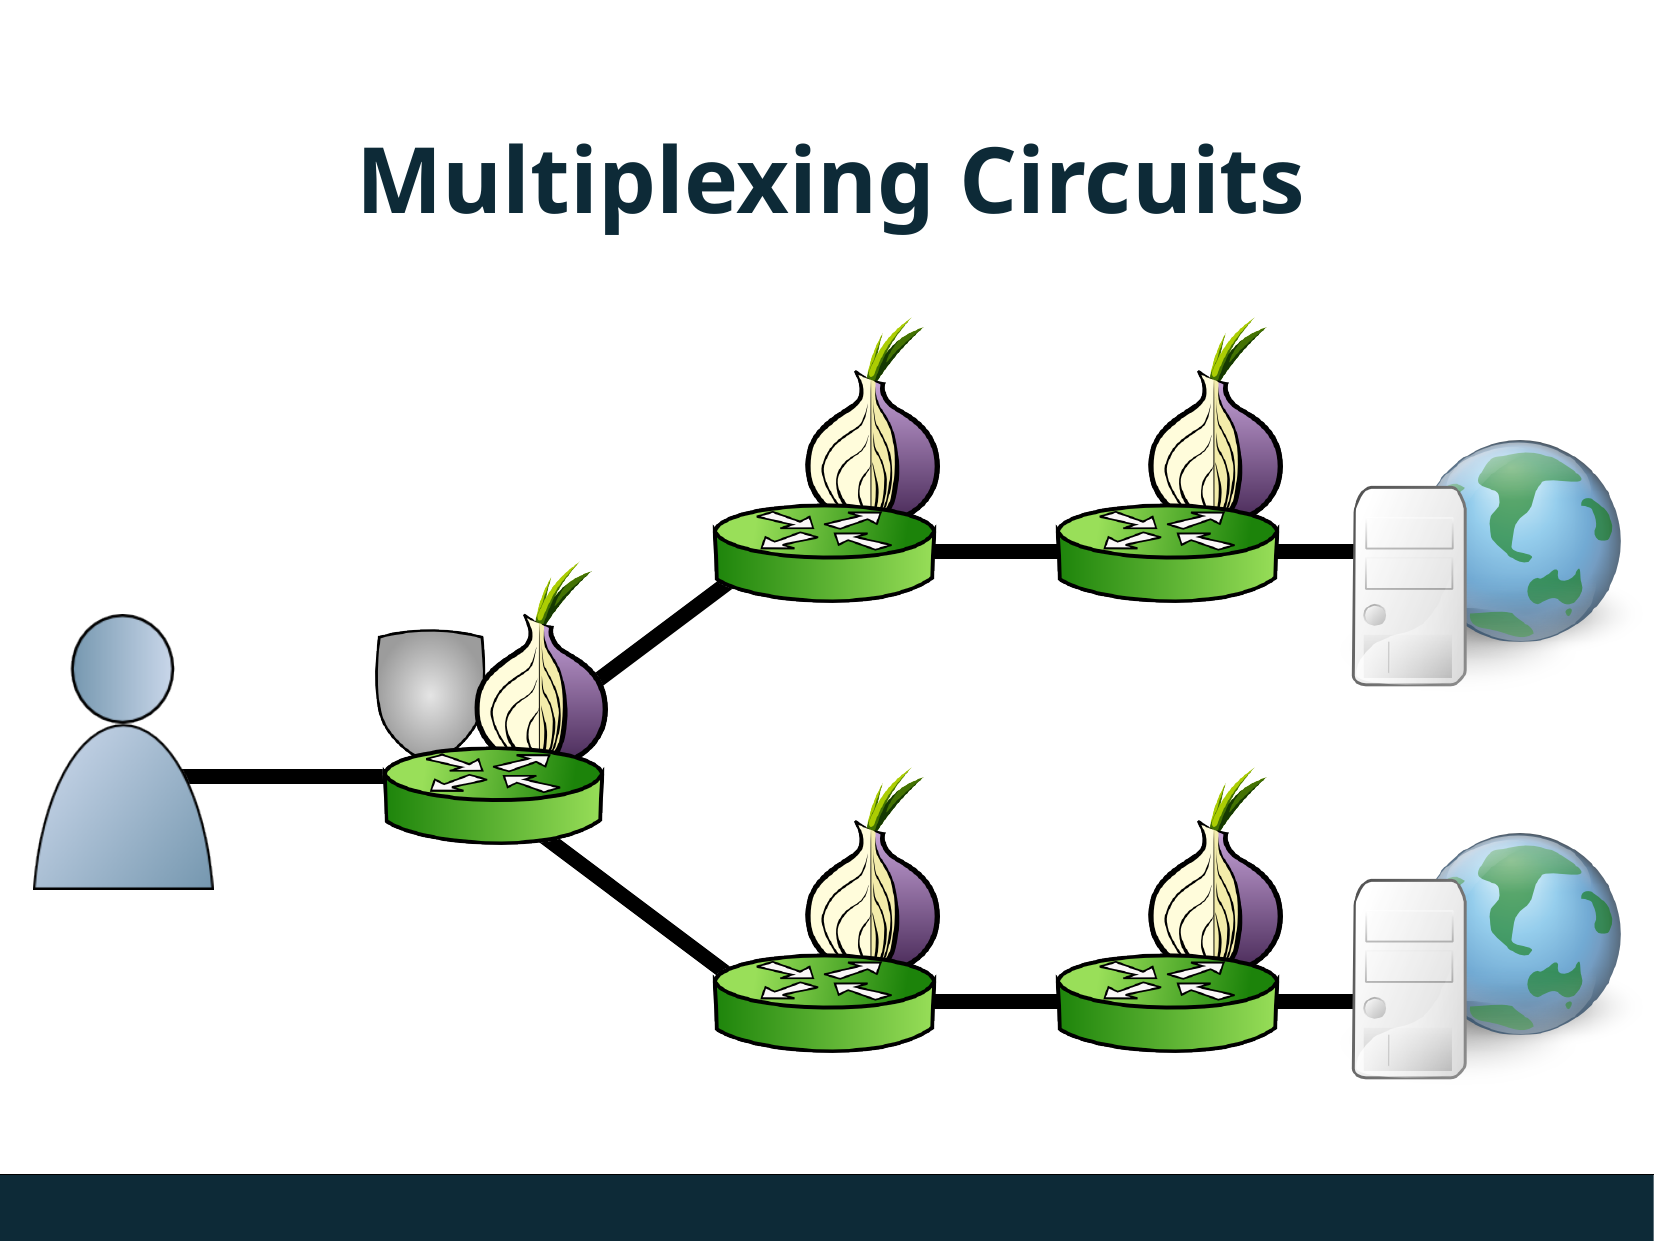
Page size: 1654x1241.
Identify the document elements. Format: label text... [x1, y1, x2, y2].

title Multiplexing Circuits [86, 74, 1575, 282]
picture [1339, 440, 1643, 692]
picture [375, 561, 608, 845]
picture [705, 767, 940, 1053]
picture [1339, 833, 1643, 1085]
picture [705, 317, 940, 604]
picture [1048, 767, 1283, 1053]
picture [1048, 317, 1283, 604]
picture [33, 614, 214, 890]
